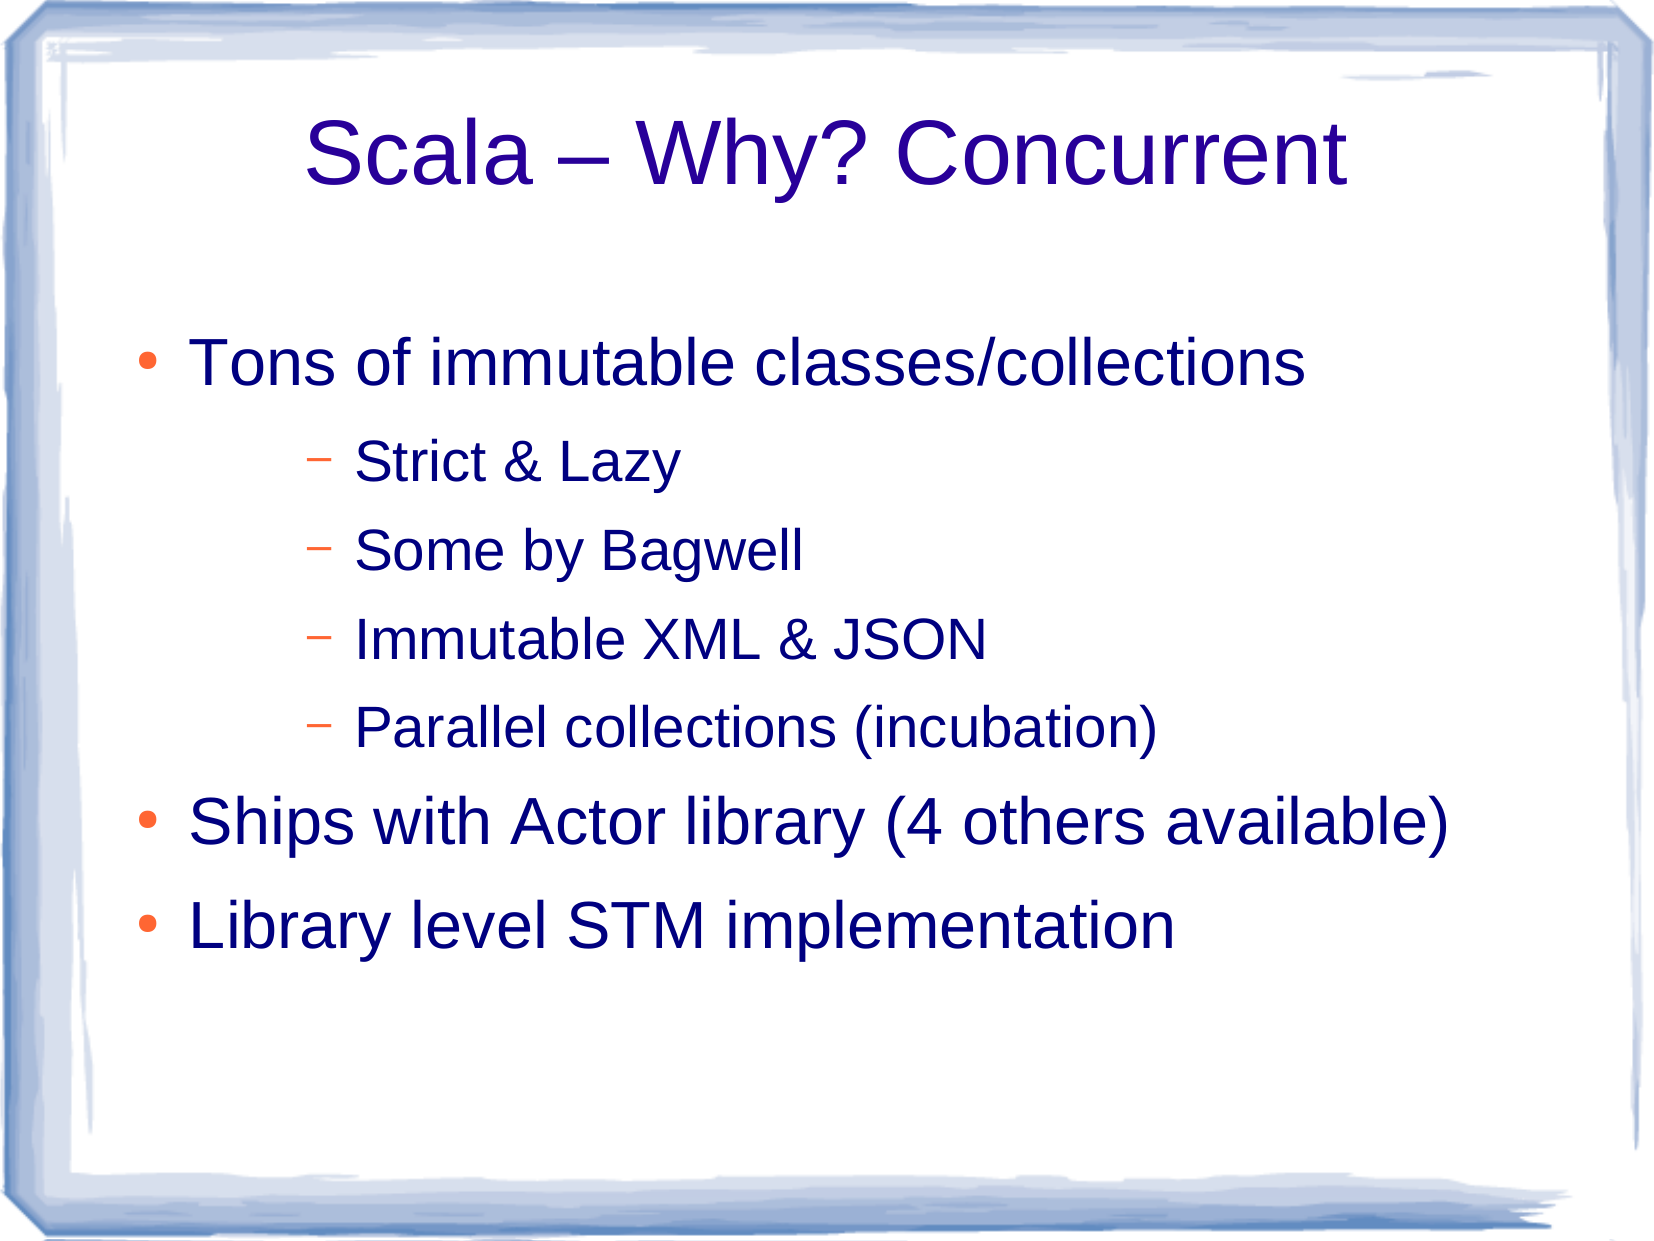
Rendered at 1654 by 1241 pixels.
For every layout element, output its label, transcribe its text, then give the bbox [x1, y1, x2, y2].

picture [0, 0, 1654, 1241]
title Scala – Why? Concurrent [82, 49, 1571, 257]
list Tons of immutable classes/collections Strict & Lazy Some by Bagwell Immutable XML & JSON Parallel collections (incubation) Ships with Actor library (4 others available) Library level STM implementation [118, 324, 1571, 1144]
